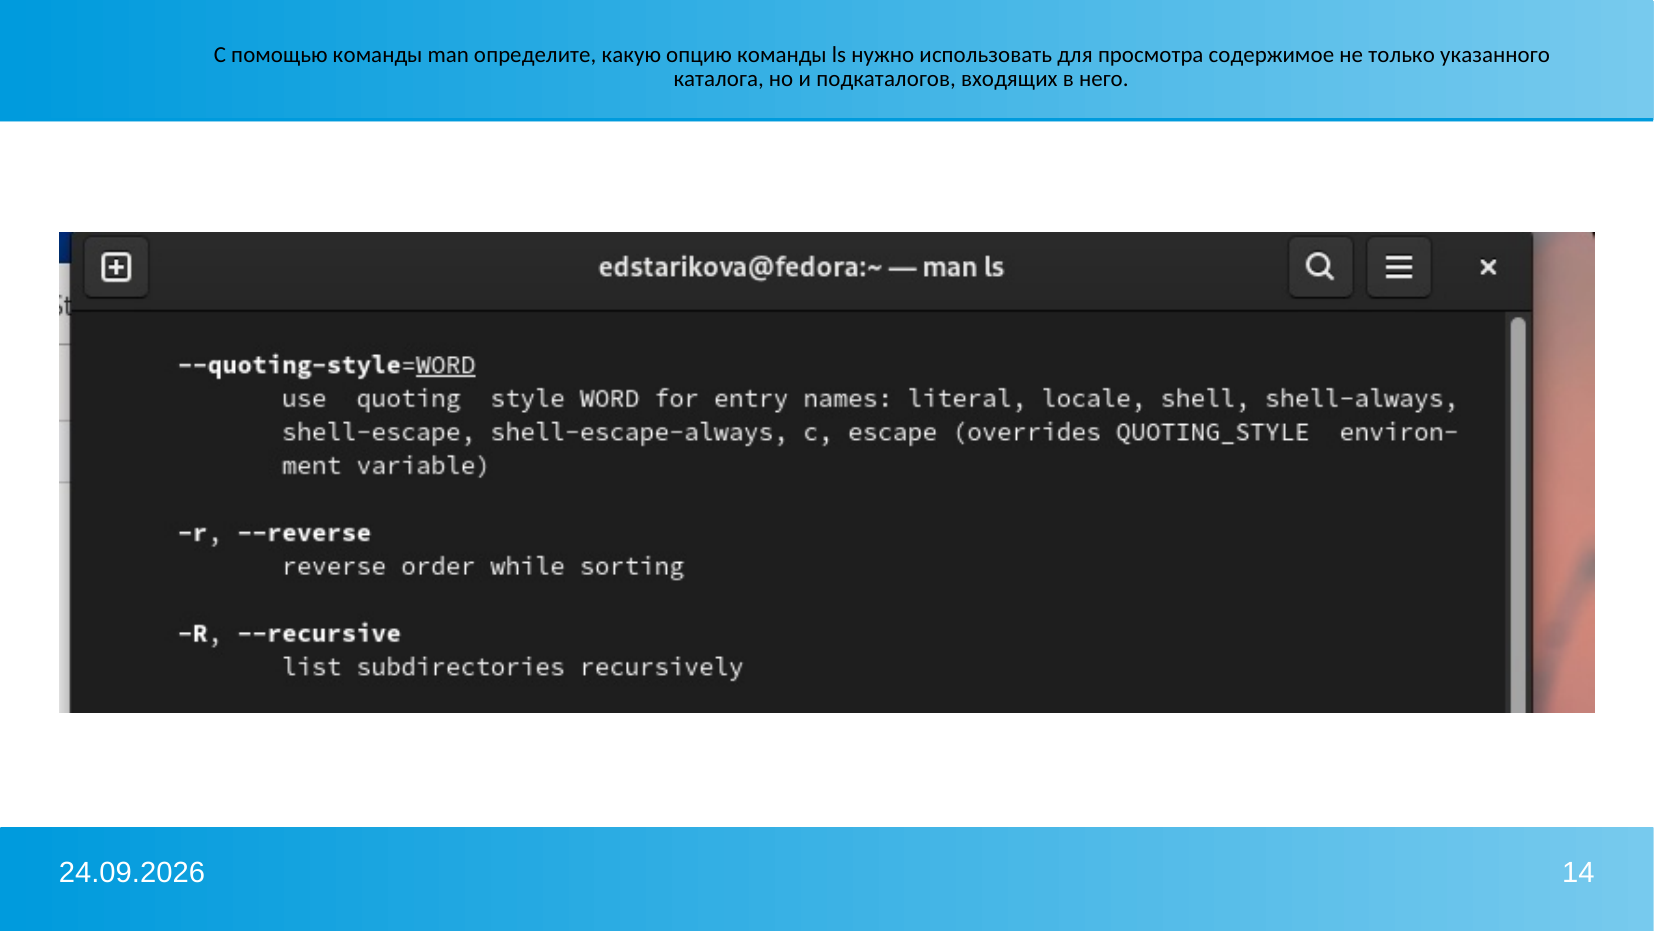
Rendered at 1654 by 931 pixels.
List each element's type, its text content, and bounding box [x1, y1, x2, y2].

picture [59, 232, 1595, 713]
title С помощью команды man определите, какую опцию команды ls нужно использовать для просмотра содержимое не только указанного каталога, но и подкаталогов, входящих в него. [59, 29, 1595, 108]
